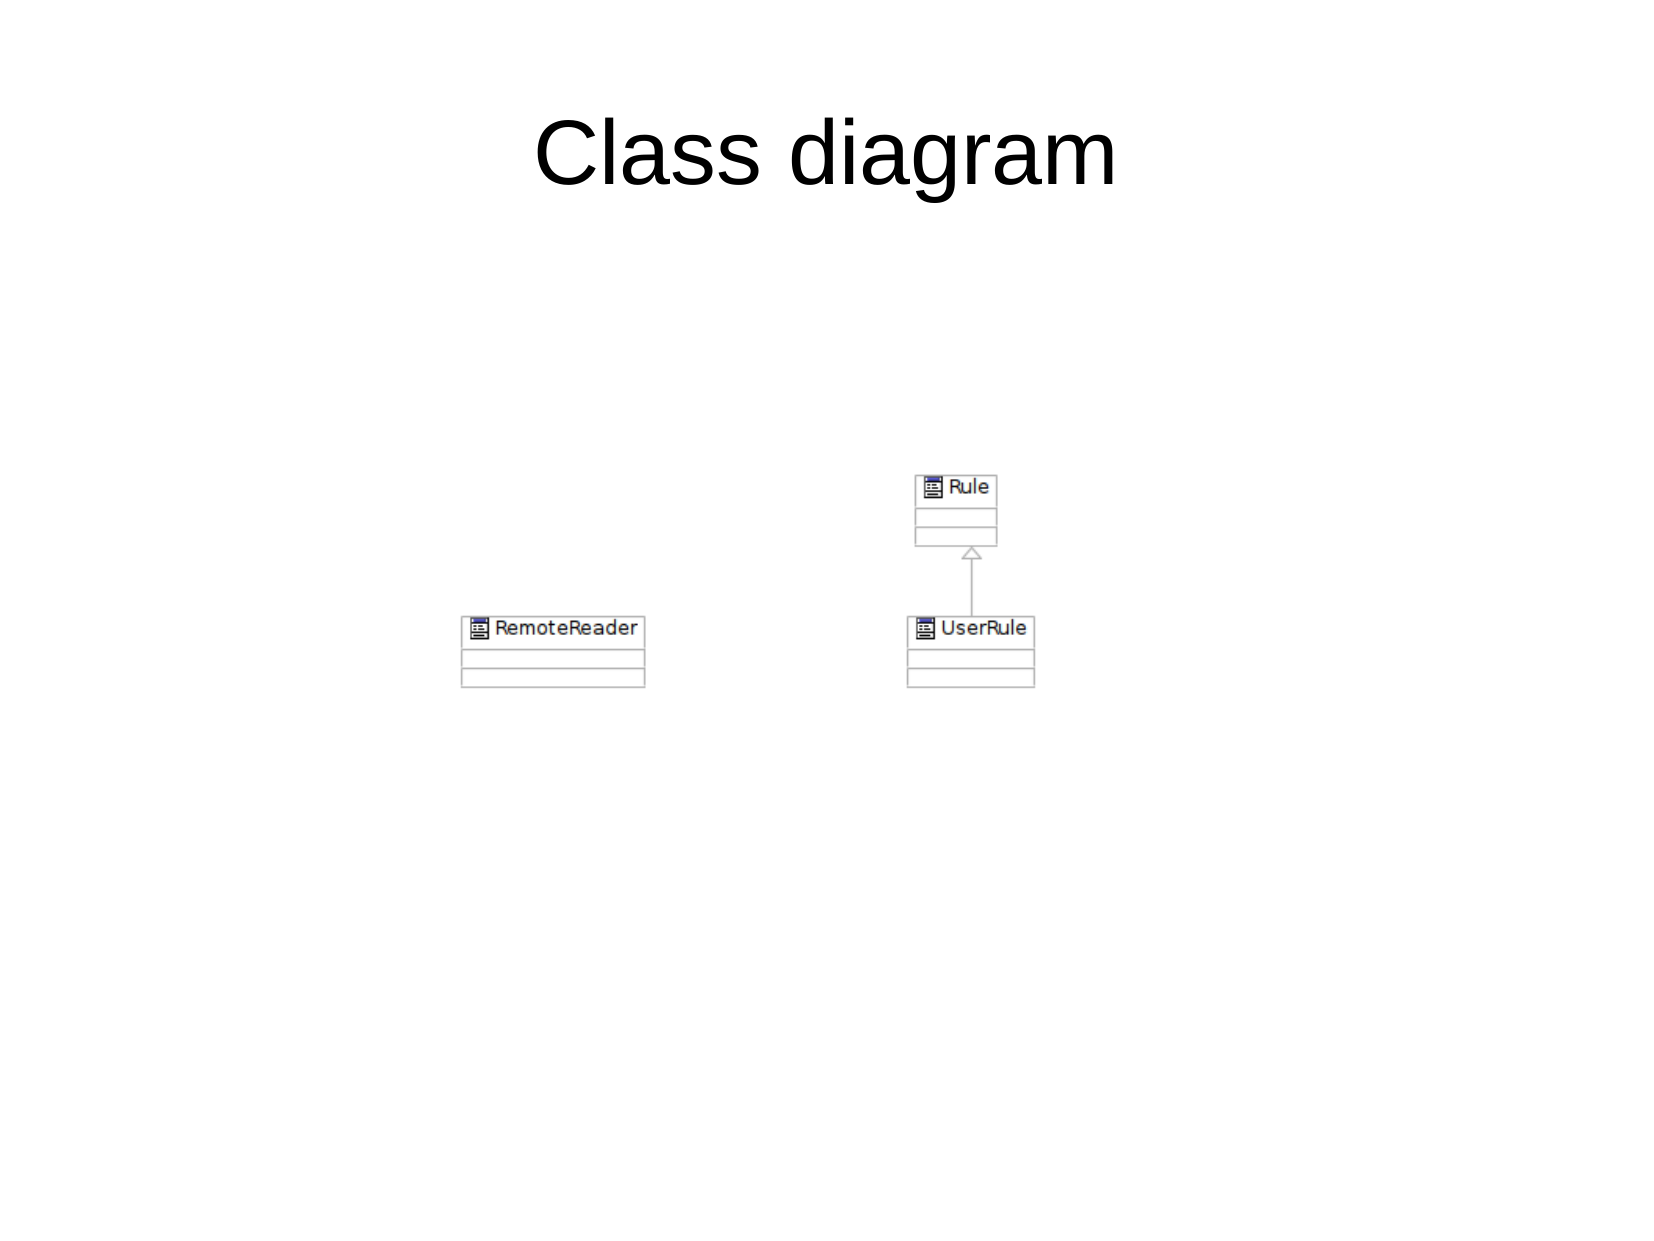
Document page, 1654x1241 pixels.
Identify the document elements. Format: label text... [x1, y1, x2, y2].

picture [397, 442, 1123, 773]
title Class diagram [82, 49, 1571, 257]
